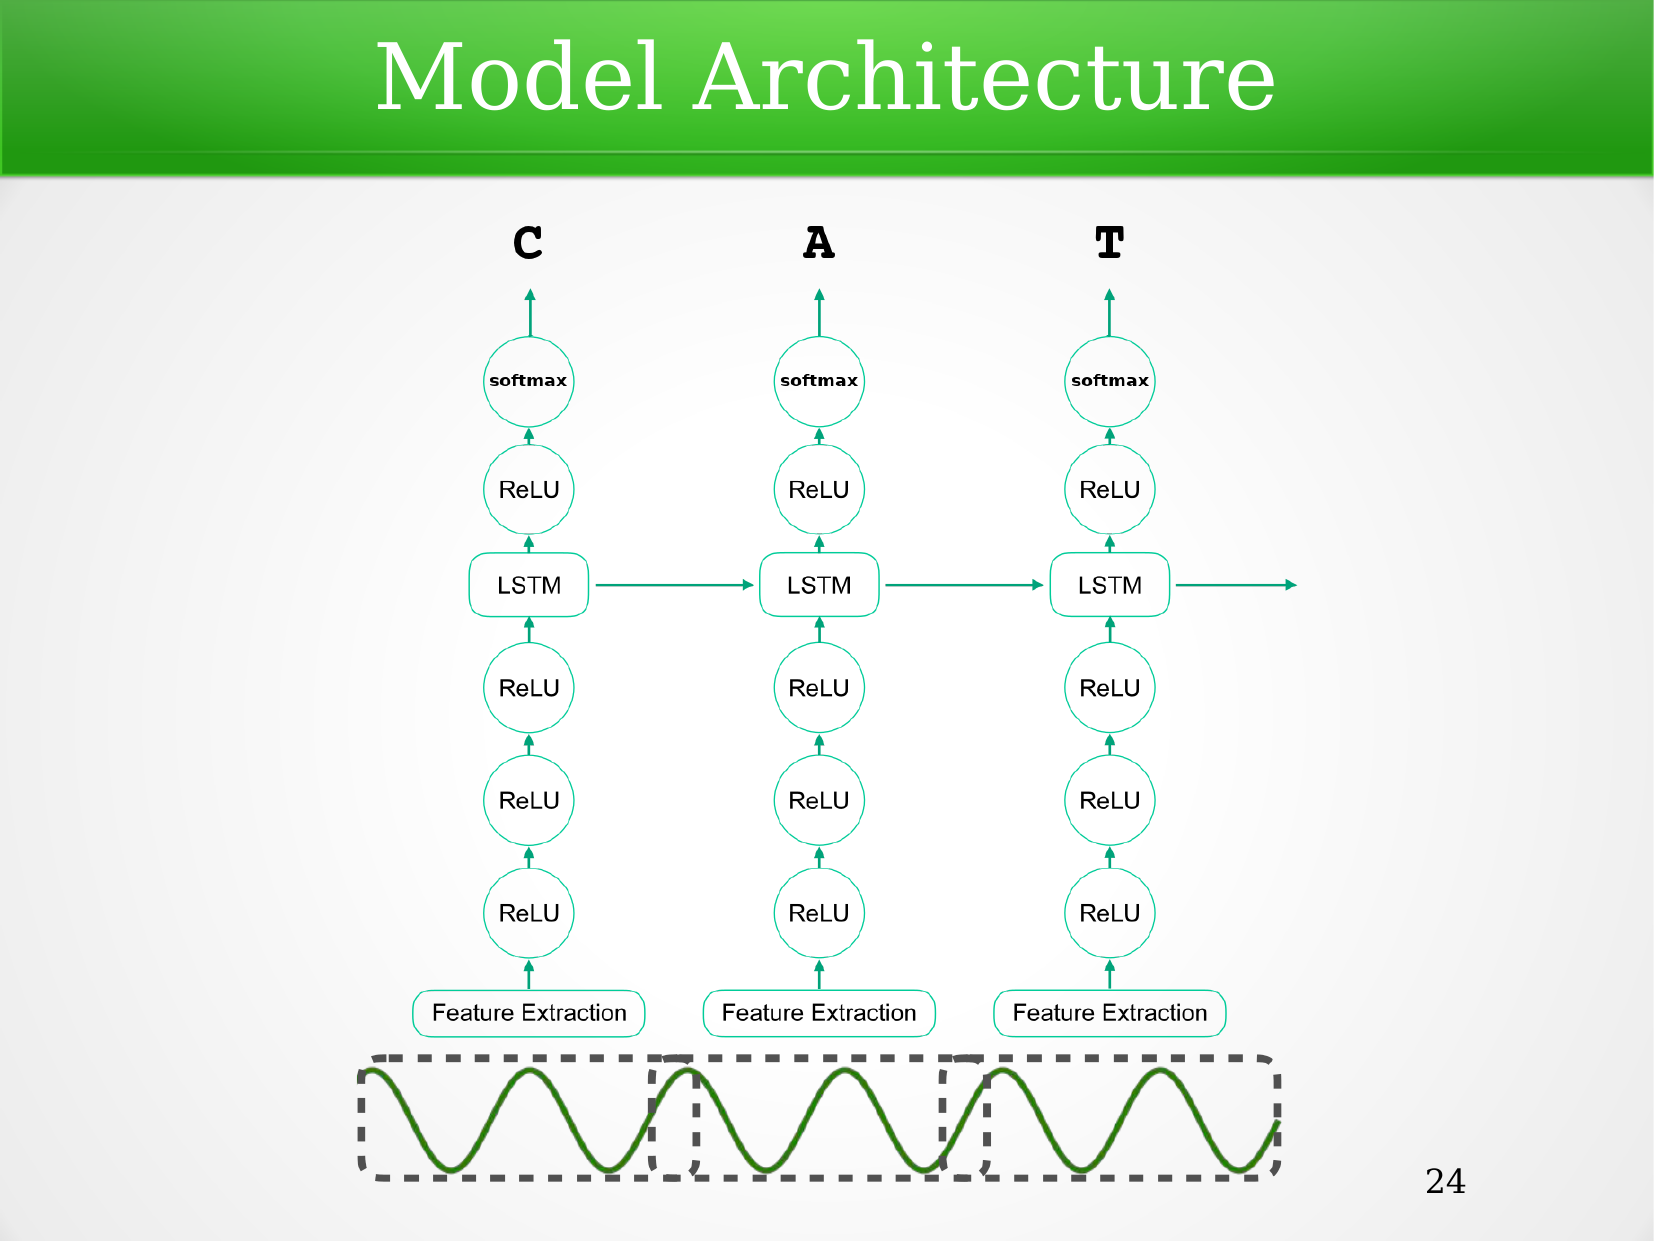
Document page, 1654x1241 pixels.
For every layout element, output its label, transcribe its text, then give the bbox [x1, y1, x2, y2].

title Model Architecture [82, 11, 1571, 154]
picture [0, 0, 1654, 1241]
